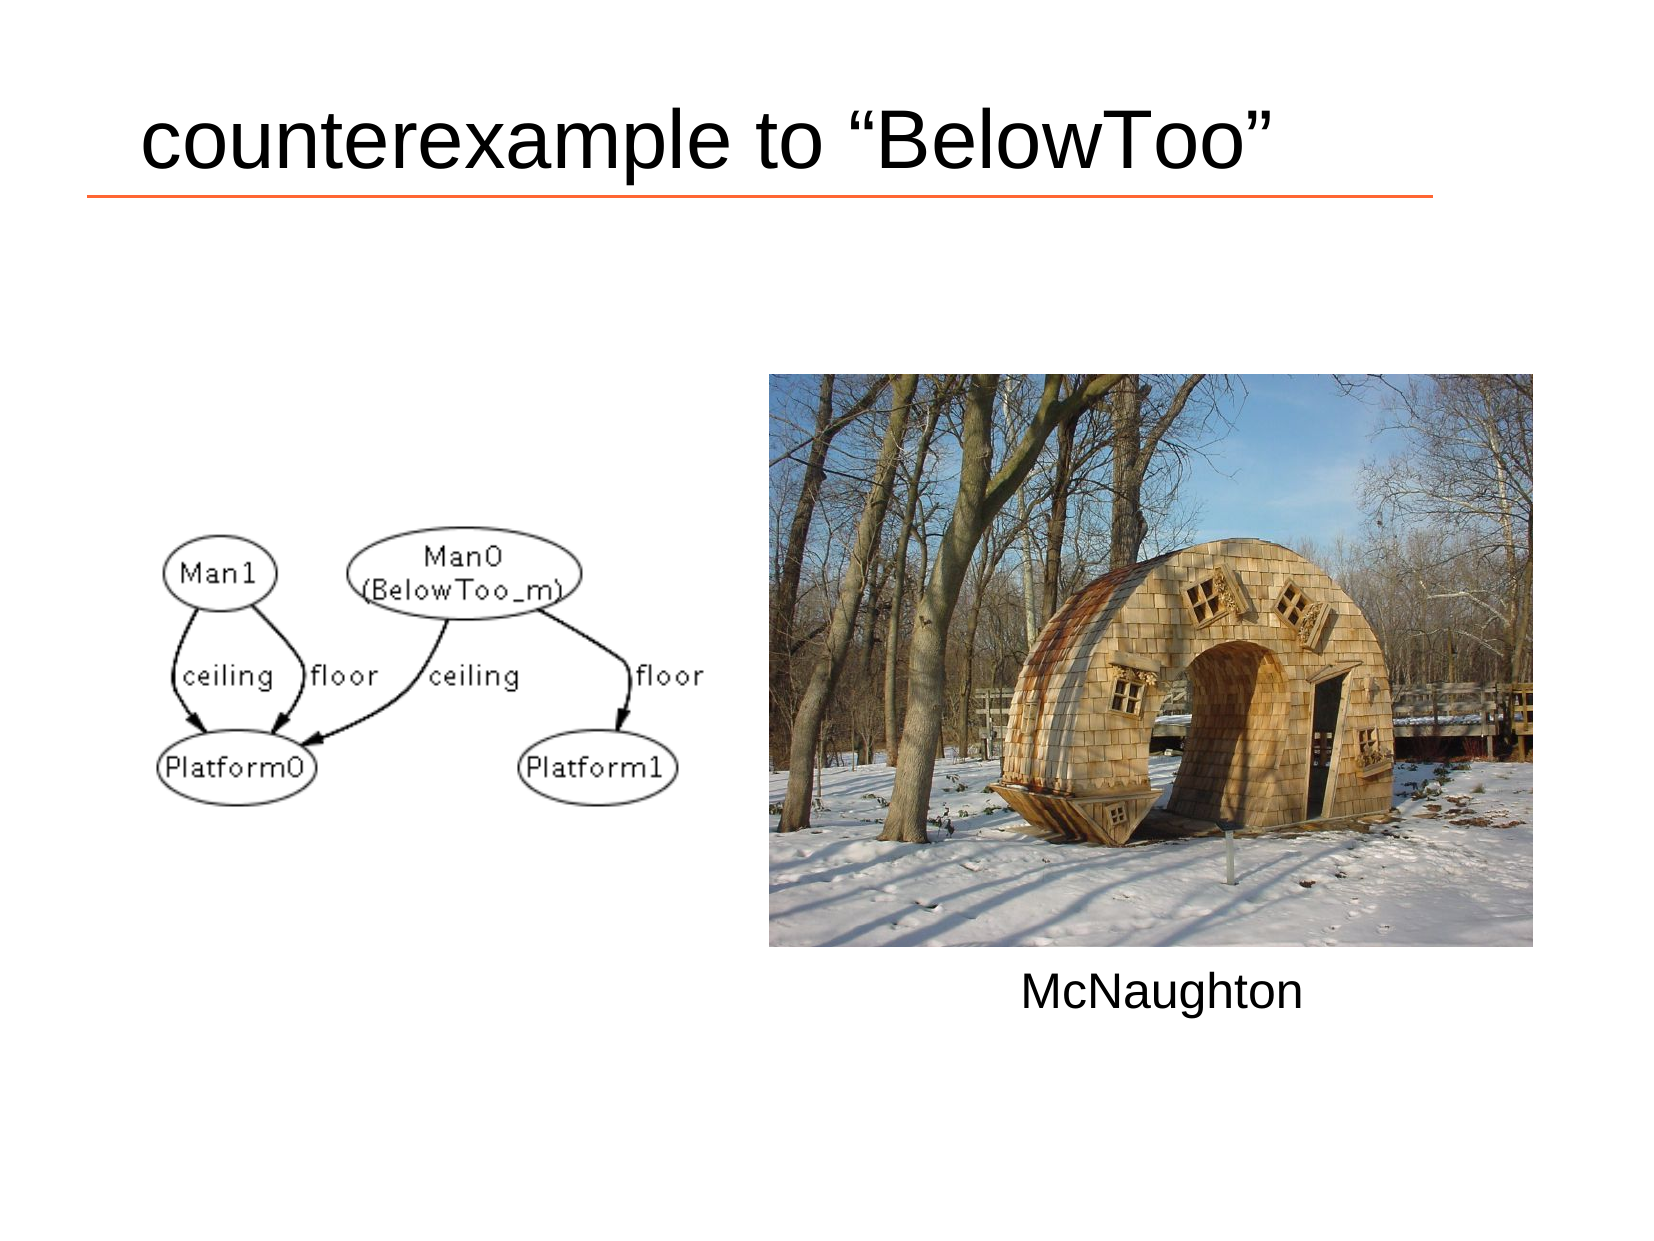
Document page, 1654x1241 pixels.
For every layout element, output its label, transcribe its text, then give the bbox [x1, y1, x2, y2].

picture [153, 523, 708, 809]
text_box McNaughton [988, 945, 1336, 1039]
title counterexample to “BelowToo” [140, 86, 1603, 192]
picture [769, 374, 1533, 947]
